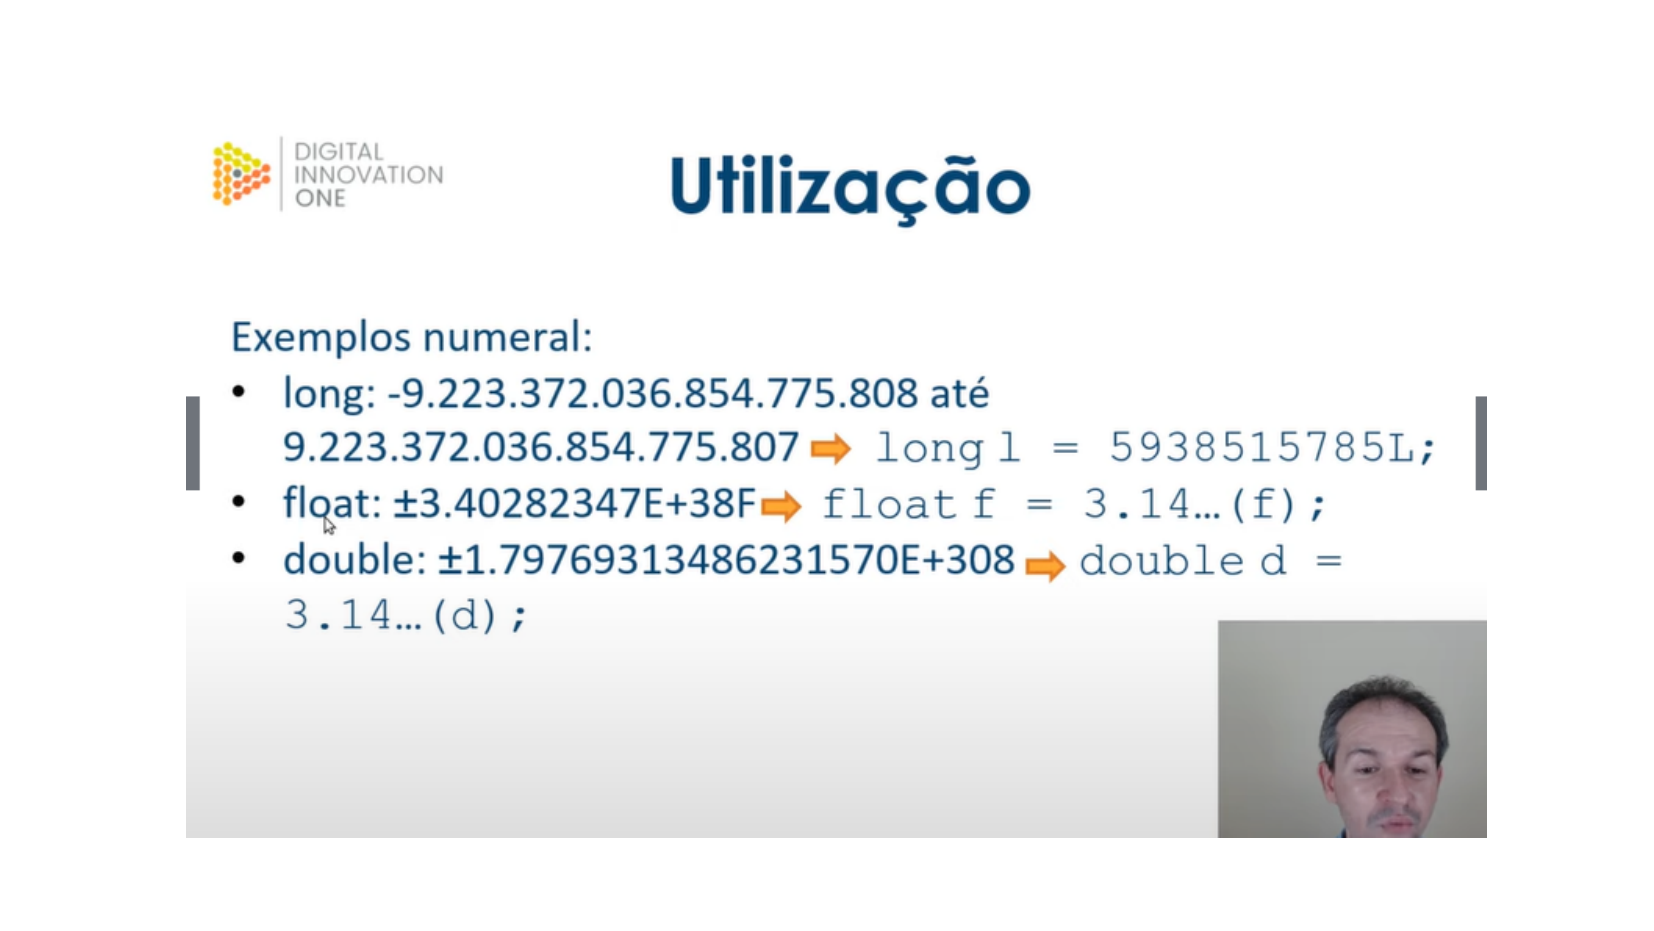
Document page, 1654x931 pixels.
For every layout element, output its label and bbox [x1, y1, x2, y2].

picture [186, 104, 1487, 838]
